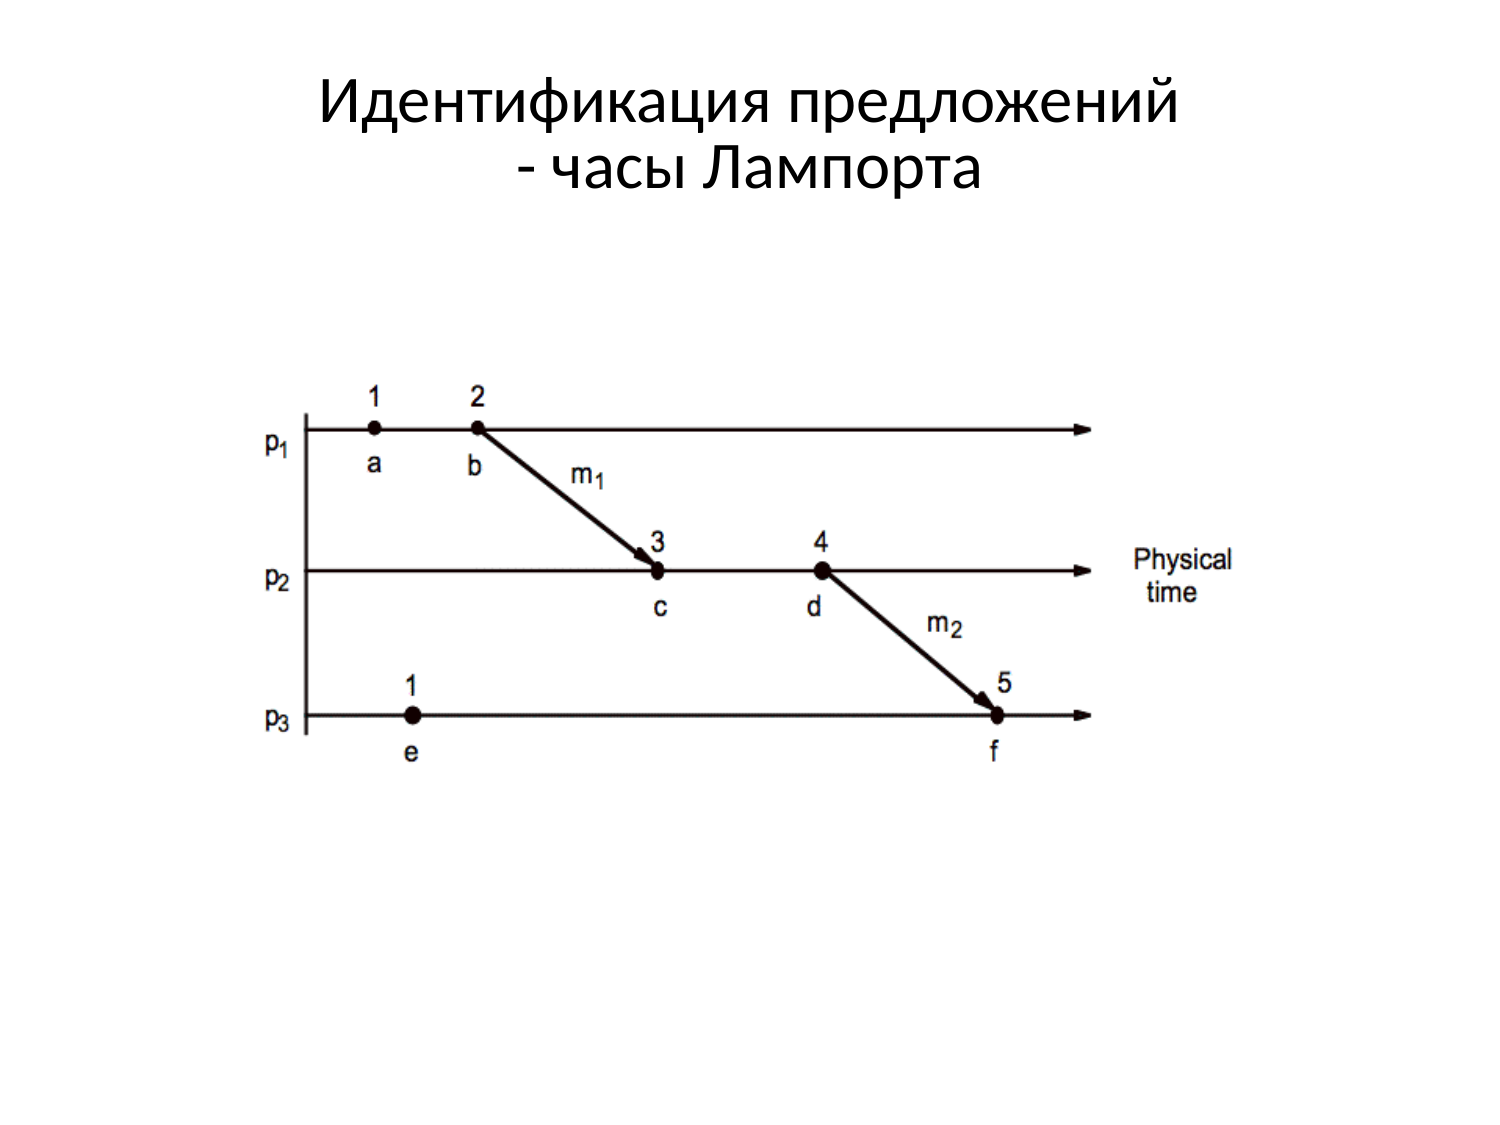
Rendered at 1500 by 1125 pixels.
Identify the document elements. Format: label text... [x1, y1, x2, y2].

picture [221, 349, 1276, 890]
title Идентификация предложений - часы Лампорта [75, 45, 1426, 233]
